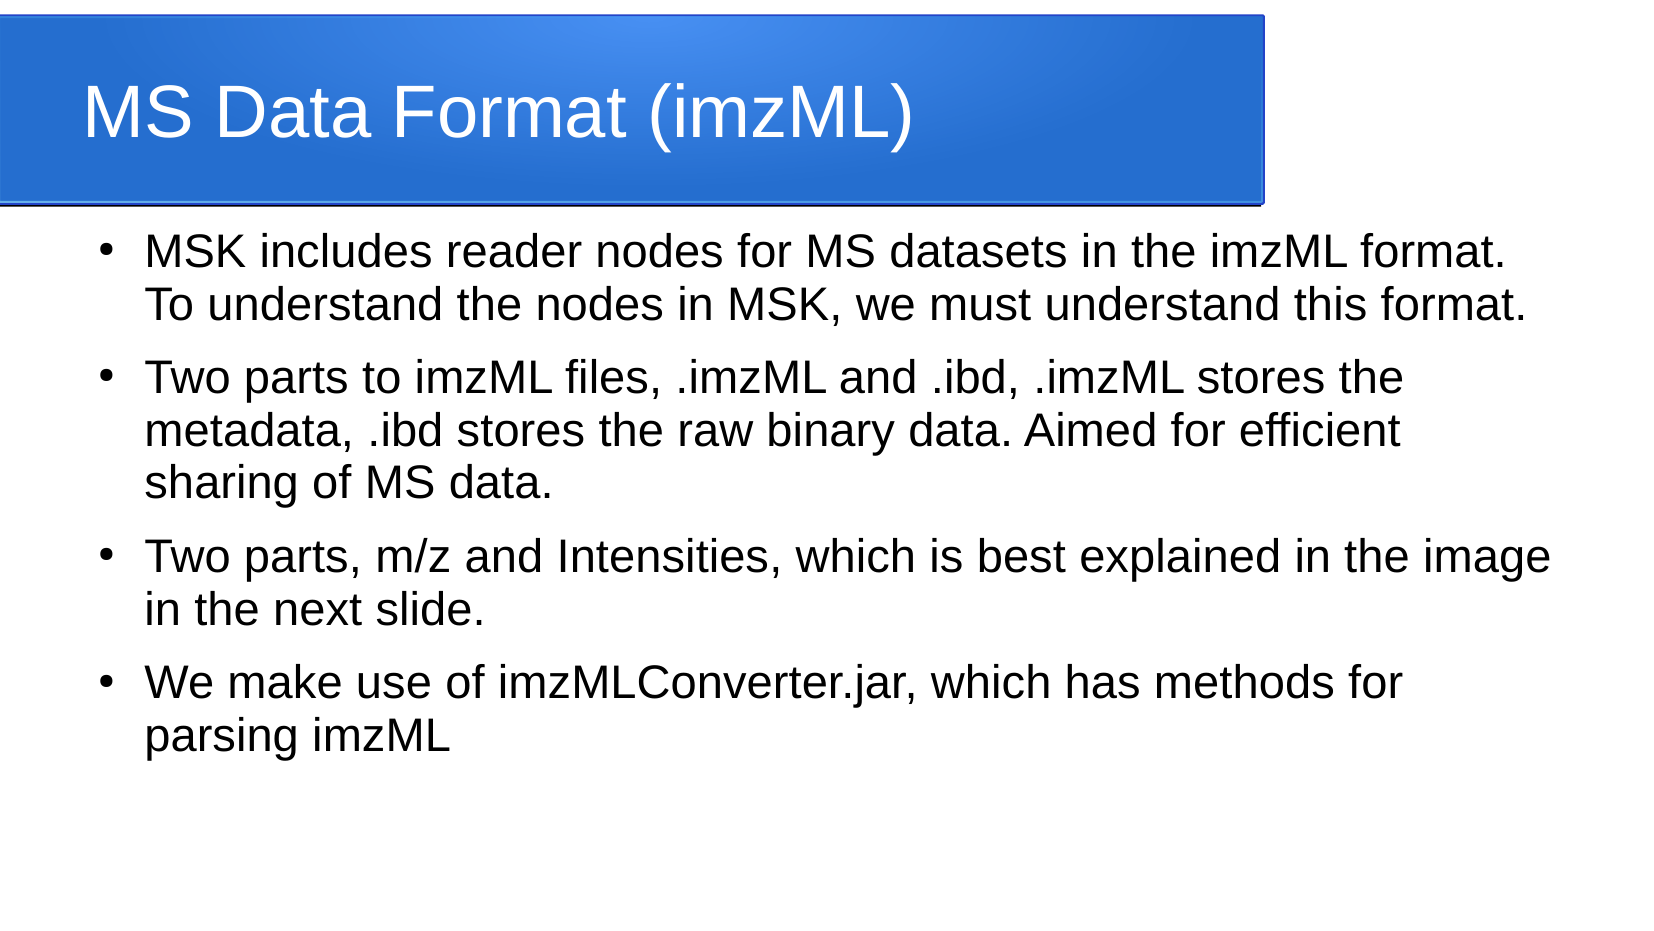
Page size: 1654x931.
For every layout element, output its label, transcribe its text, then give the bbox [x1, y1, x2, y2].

list MSK includes reader nodes for MS datasets in the imzML format. To understand the nodes in MSK, we must understand this format. Two parts to imzML files, .imzML and .ibd, .imzML stores the metadata, .ibd stores the raw binary data. Aimed for efficient sharing of MS data. Two parts, m/z and Intensities, which is best explained in the image in the next slide. We make use of imzMLConverter.jar, which has methods for parsing imzML [82, 224, 1571, 764]
title MS Data Format (imzML) [82, 35, 1235, 189]
